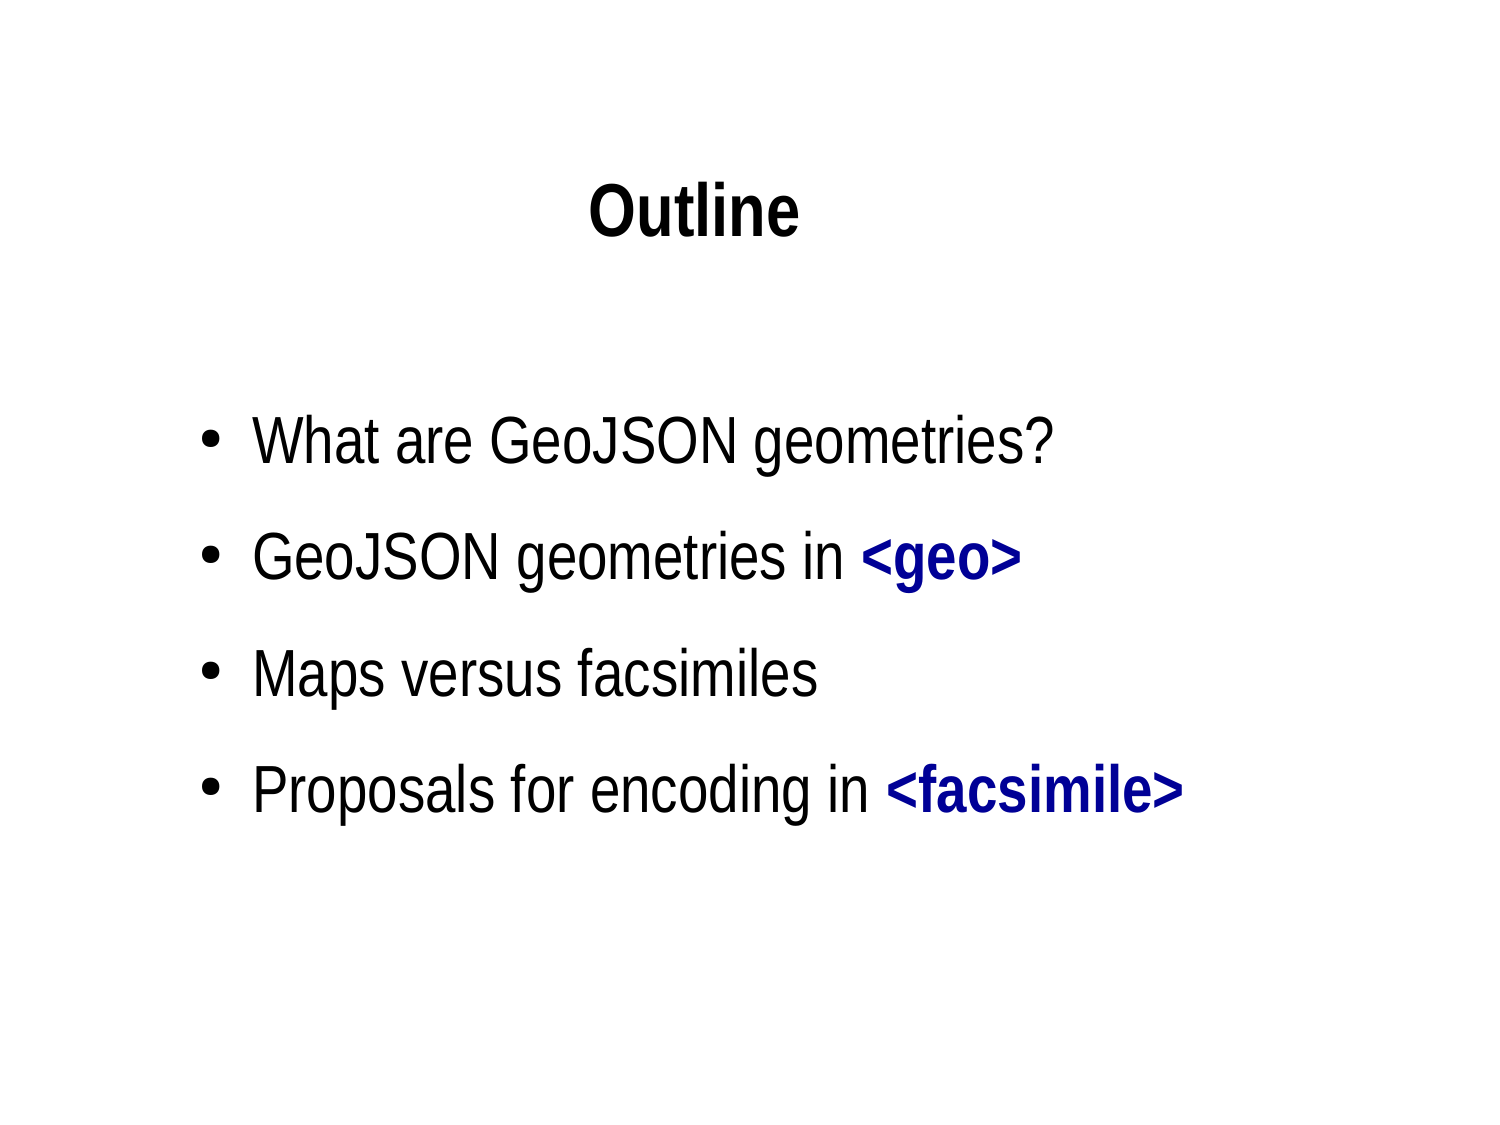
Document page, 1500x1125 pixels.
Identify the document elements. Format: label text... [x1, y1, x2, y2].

title Outline [181, 115, 1209, 304]
list What are GeoJSON geometries? GeoJSON geometries in <geo> Maps versus facsimiles Proposals for encoding in <facsimile> [181, 401, 1209, 1015]
